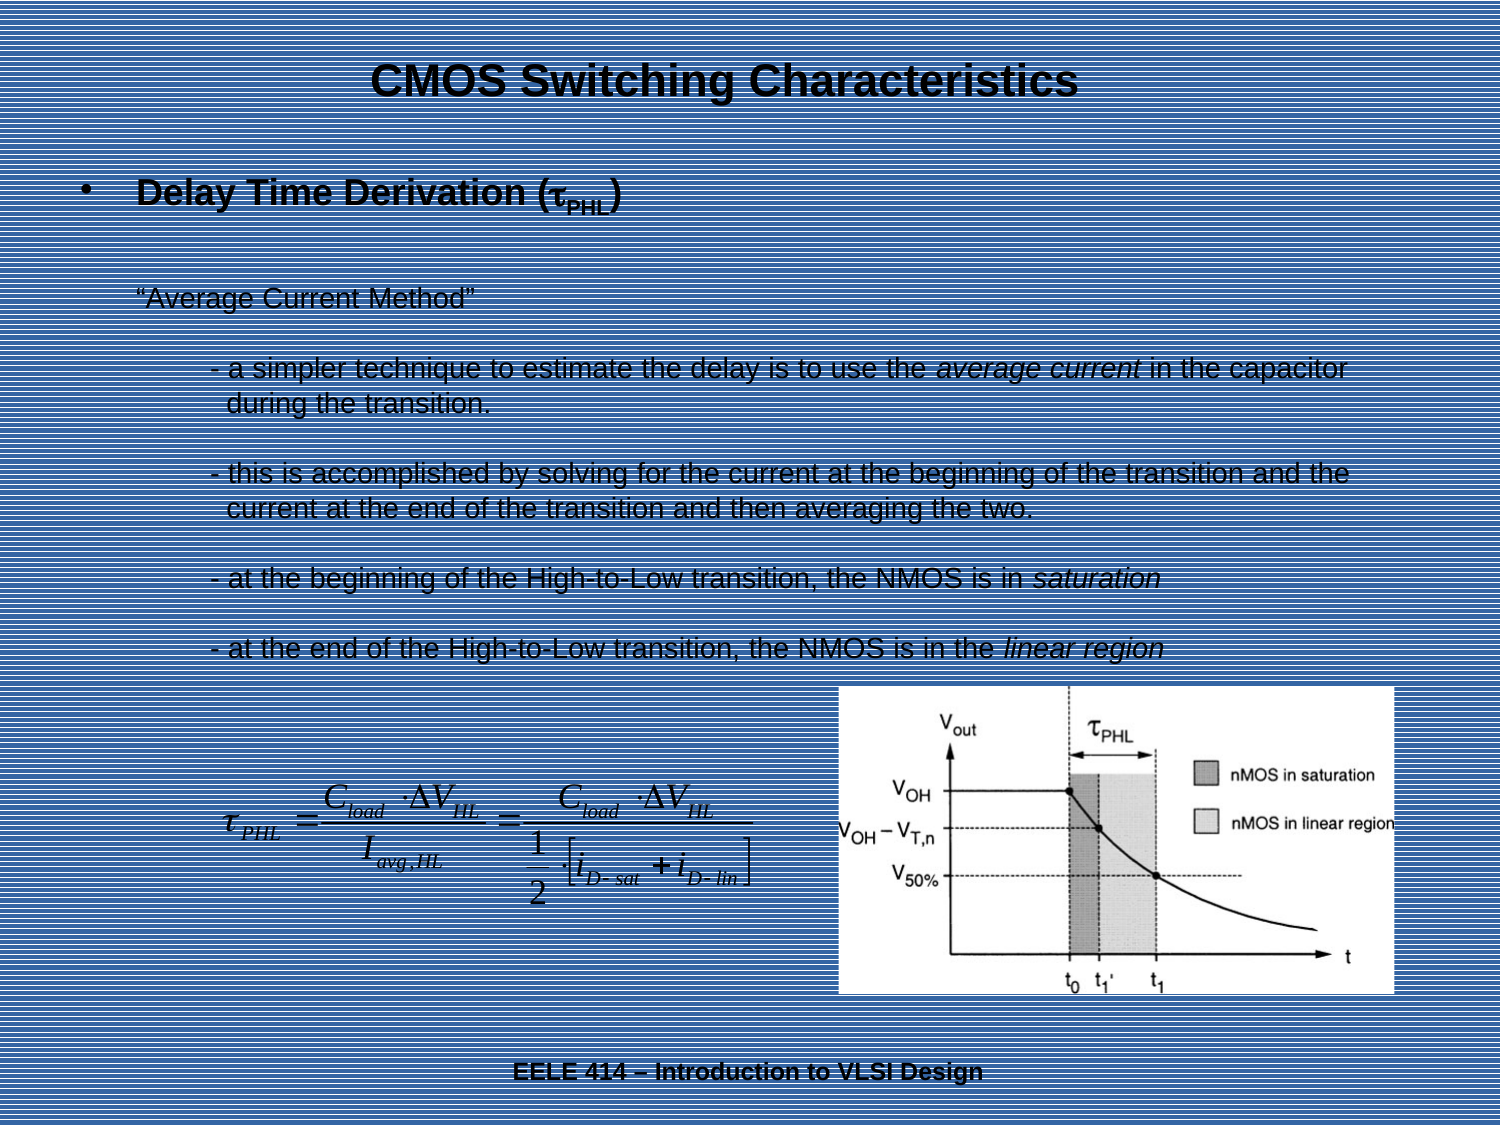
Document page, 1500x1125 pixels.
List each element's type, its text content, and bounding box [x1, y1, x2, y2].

list Delay Time Derivation (PHL) “Average Current Method” - a simpler technique to estimate the delay is to use the average current in the capacitor during the transition. - this is accomplished by solving for the current at the beginning of the transition and the current at the end of the transition and then averaging the two. - at the beginning of the High-to-Low transition, the NMOS is in saturation - at the end of the High-to-Low transition, the NMOS is in the linear region [64, 160, 1471, 988]
title CMOS Switching Characteristics [87, 37, 1363, 120]
picture [838, 686, 1395, 994]
picture [218, 774, 761, 913]
chart [219, 774, 762, 914]
